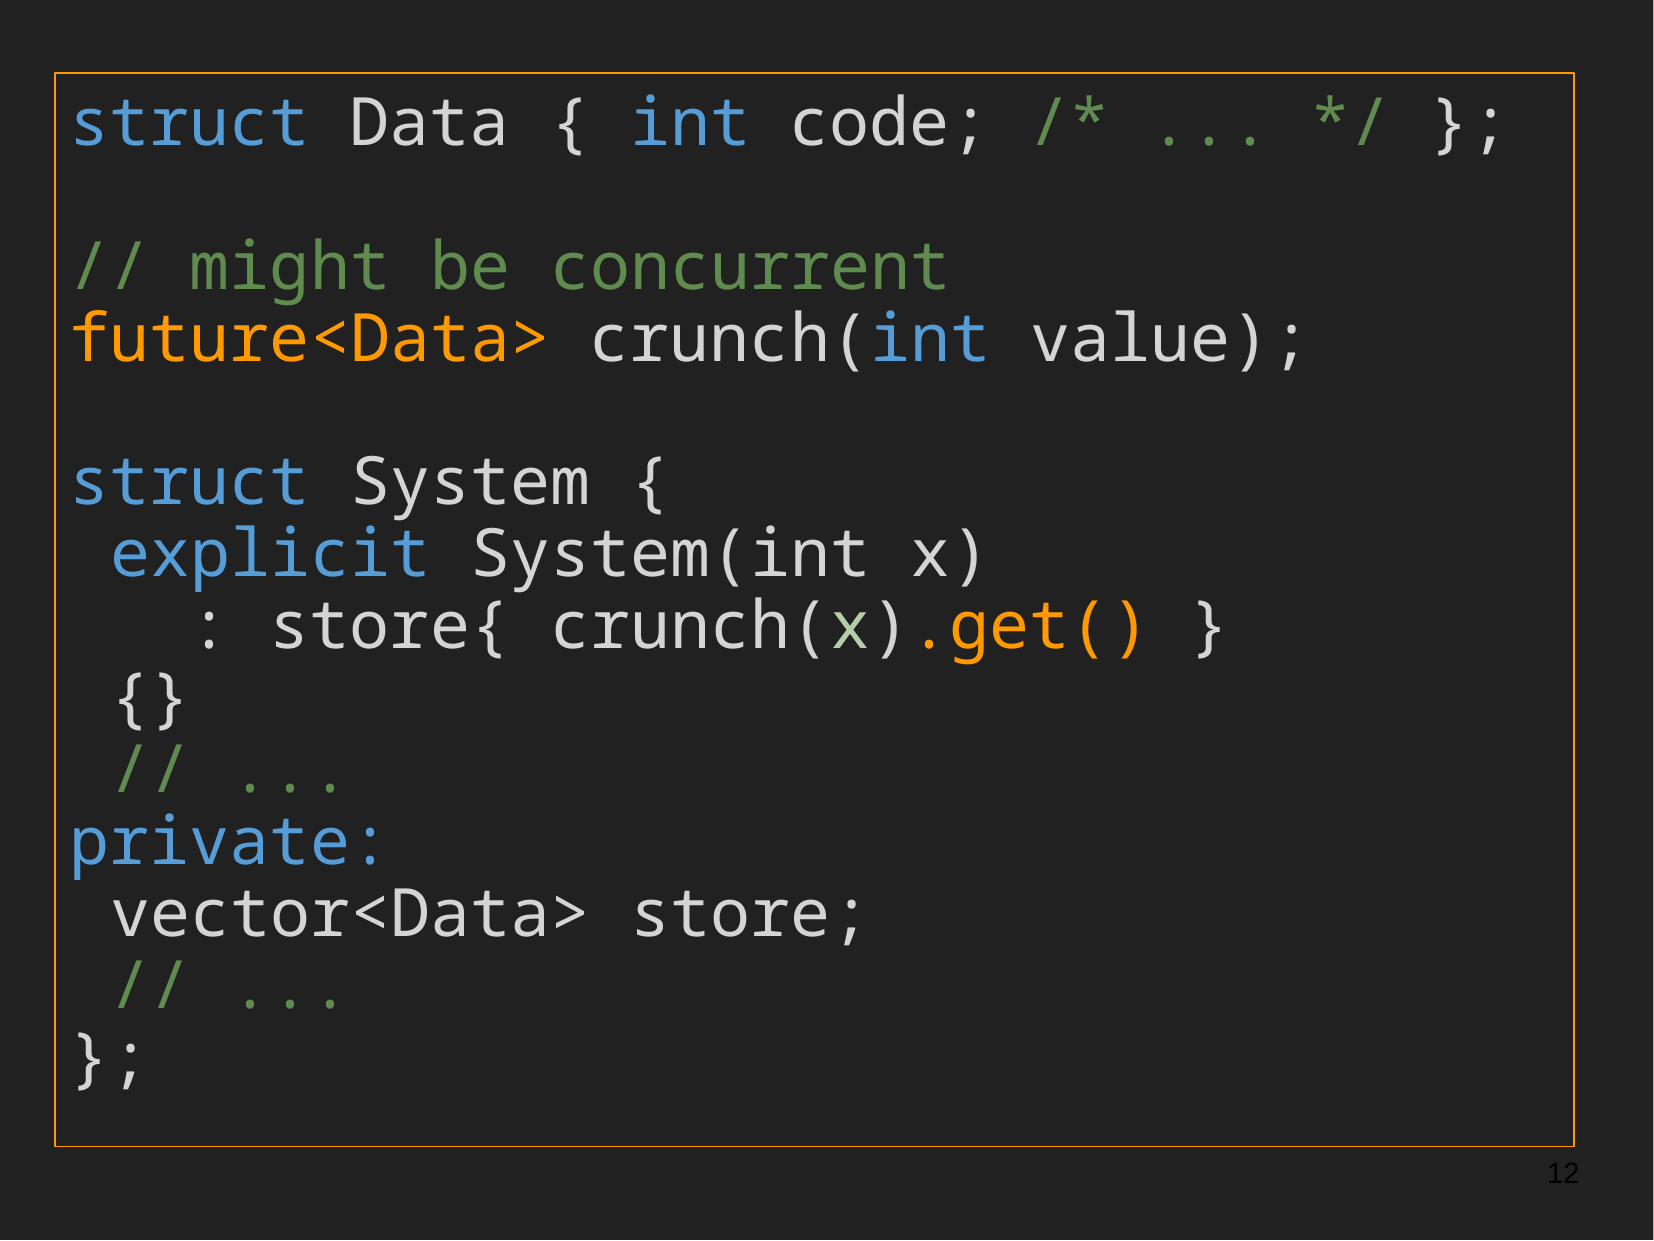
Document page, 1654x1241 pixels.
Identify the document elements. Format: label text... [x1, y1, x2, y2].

list struct Data { int code; /* ... */ }; // might be concurrent future<Data> crunch(int value); struct System { explicit System(int x) : store{ crunch(x).get() } {} // ... private: vector<Data> store; // ... }; [55, 72, 1575, 1147]
slide_number <number> [1532, 1124, 1632, 1220]
